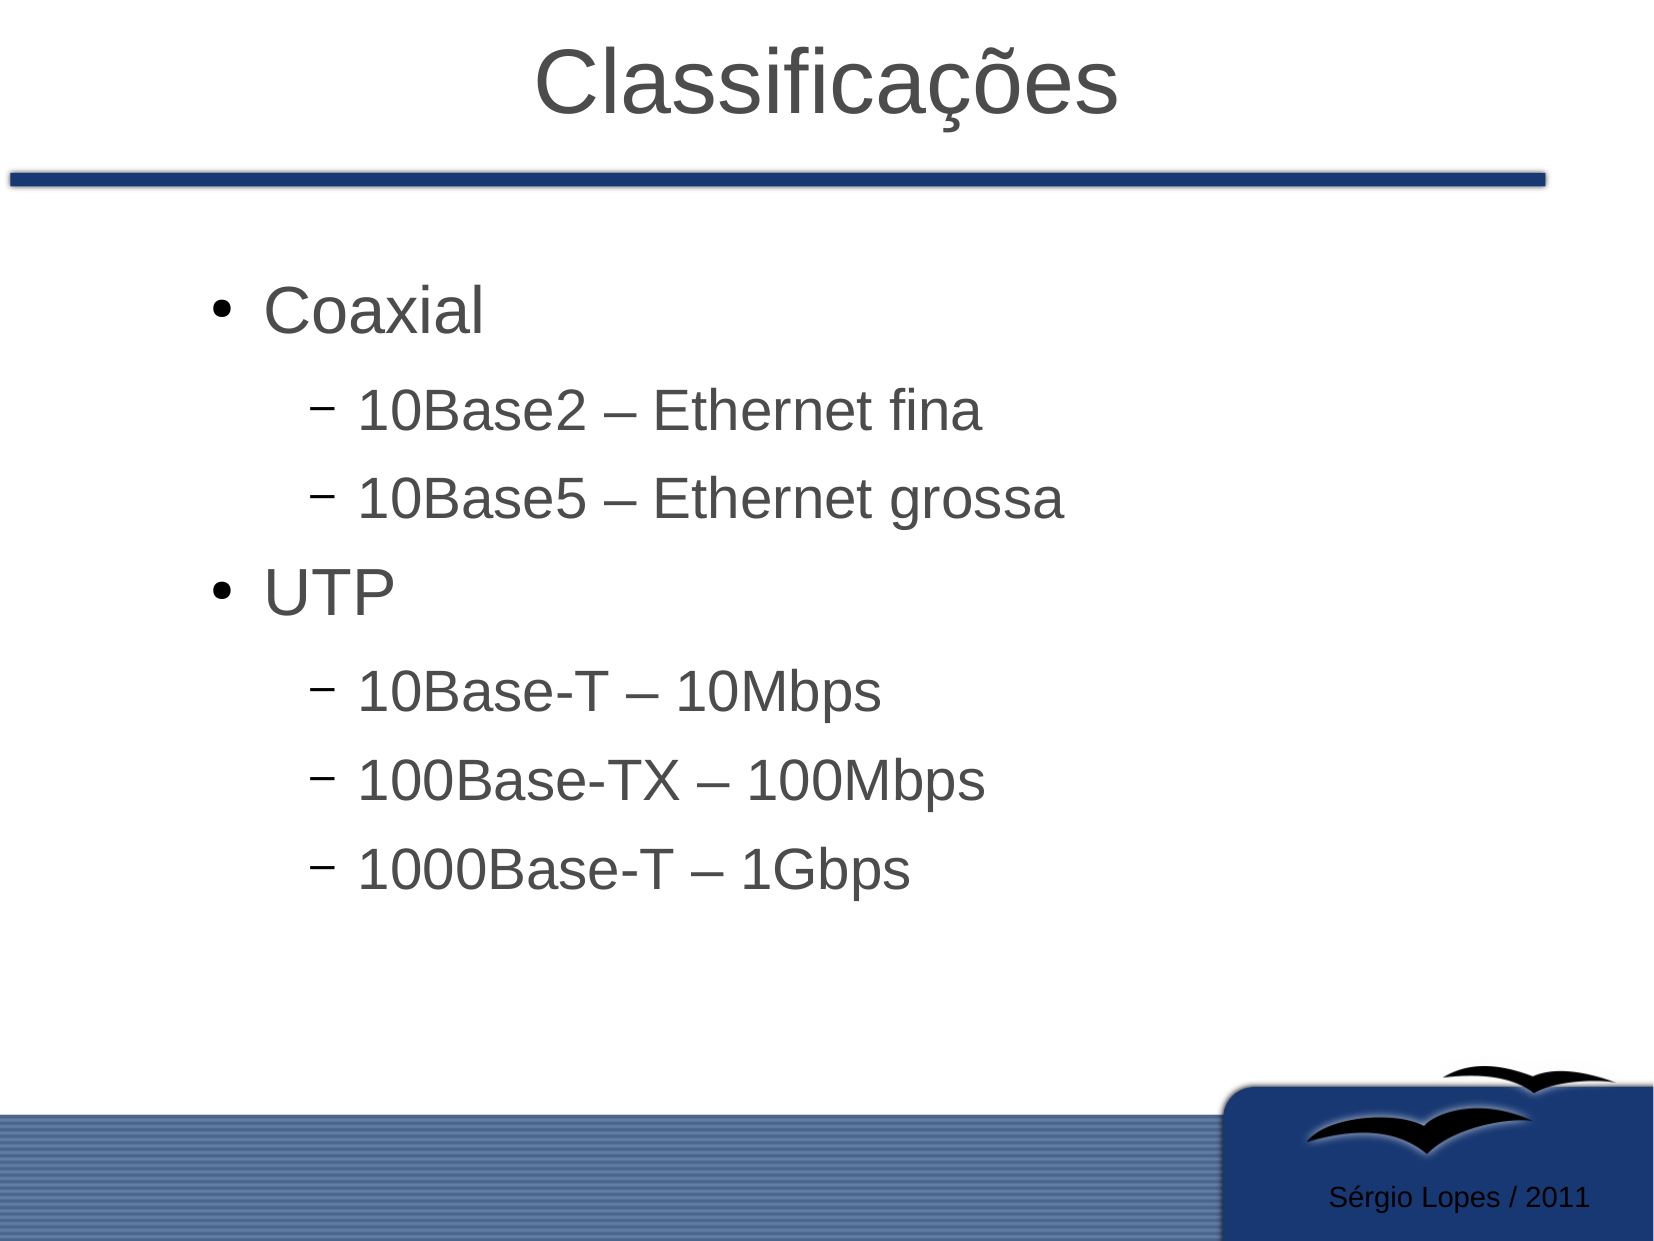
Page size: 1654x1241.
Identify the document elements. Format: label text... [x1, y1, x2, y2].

list Coaxial 10Base2 – Ethernet fina 10Base5 – Ethernet grossa UTP 10Base-T – 10Mbps 100Base-TX – 100Mbps 1000Base-T – 1Gbps [121, 273, 1534, 1056]
title Classificações [121, 0, 1534, 164]
text_box Sérgio Lopes / 2011 [1328, 1181, 1588, 1214]
picture [0, 0, 1654, 1241]
